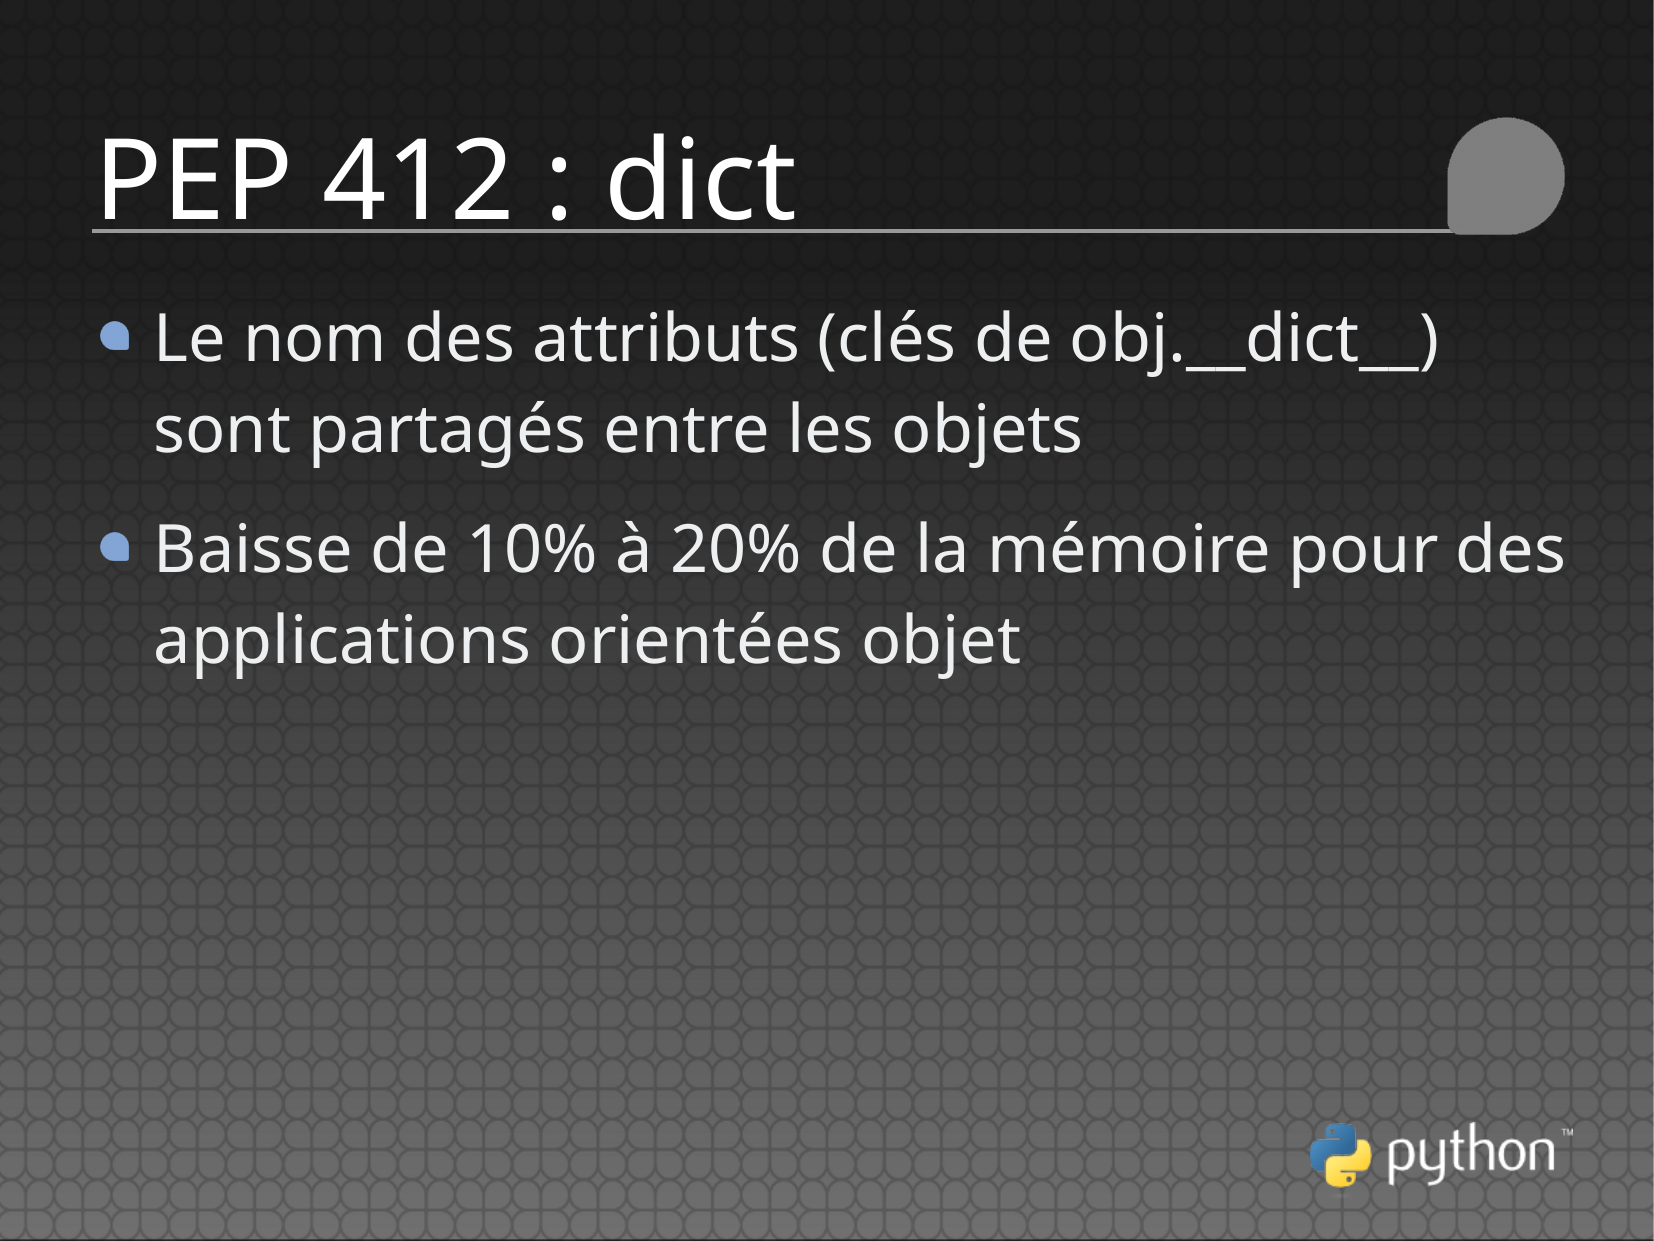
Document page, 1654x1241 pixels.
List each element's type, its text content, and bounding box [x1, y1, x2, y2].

title PEP 412 : dict [94, 100, 1426, 251]
picture [0, 0, 1654, 1241]
list Le nom des attributs (clés de obj.__dict__) sont partagés entre les objets Baisse de 10% à 20% de la mémoire pour des applications orientées objet [82, 290, 1571, 1094]
